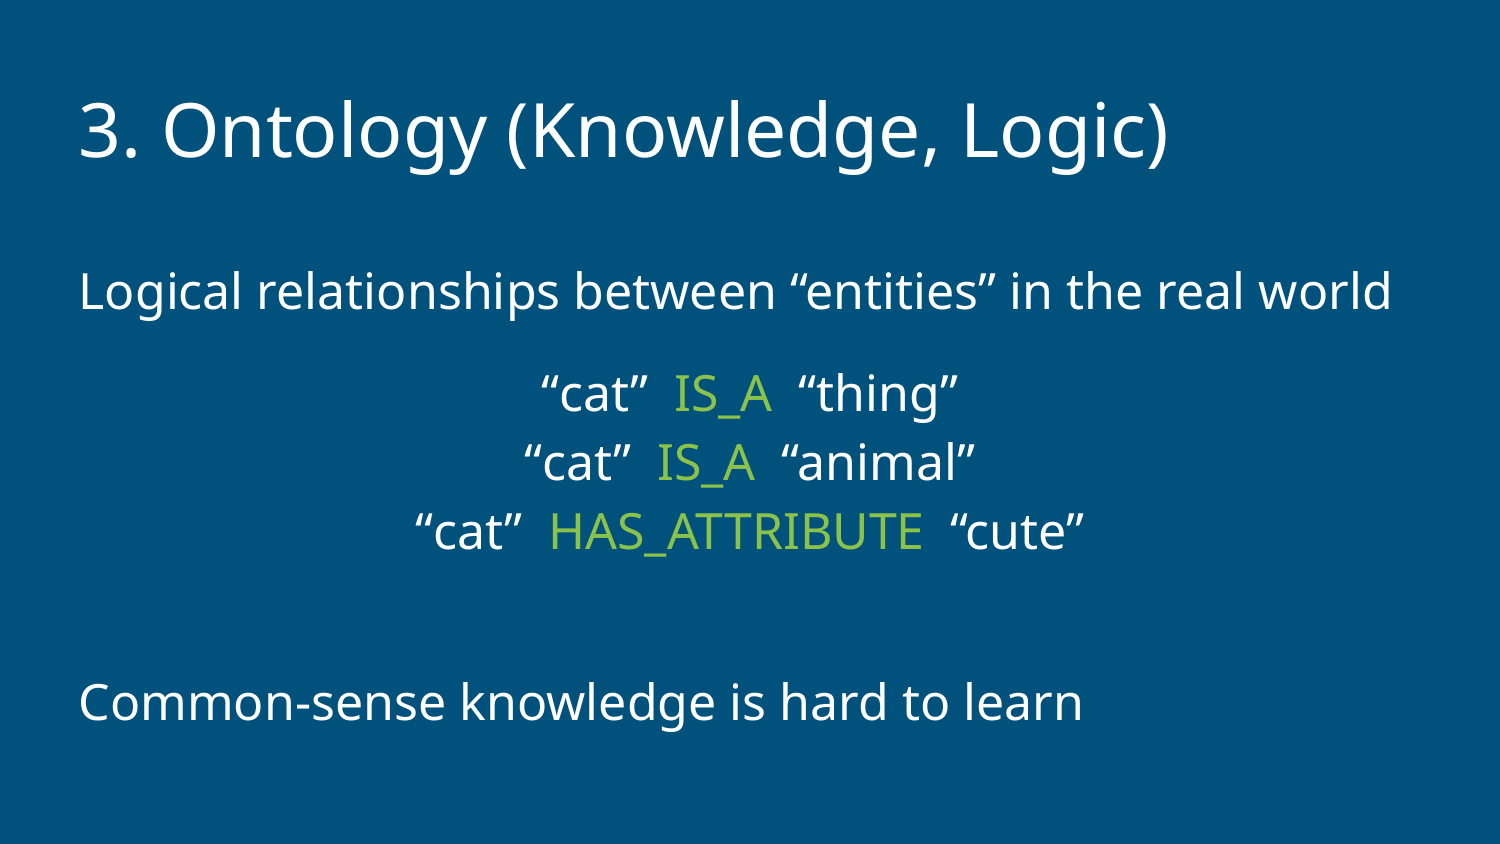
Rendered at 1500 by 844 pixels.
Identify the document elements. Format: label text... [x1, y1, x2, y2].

list Logical relationships between “entities” in the real world “cat” IS_A “thing” “cat” IS_A “animal” “cat” HAS_ATTRIBUTE “cute” Common-sense knowledge is hard to learn [63, 244, 1437, 750]
title 3. Ontology (Knowledge, Logic) [63, 75, 1437, 188]
